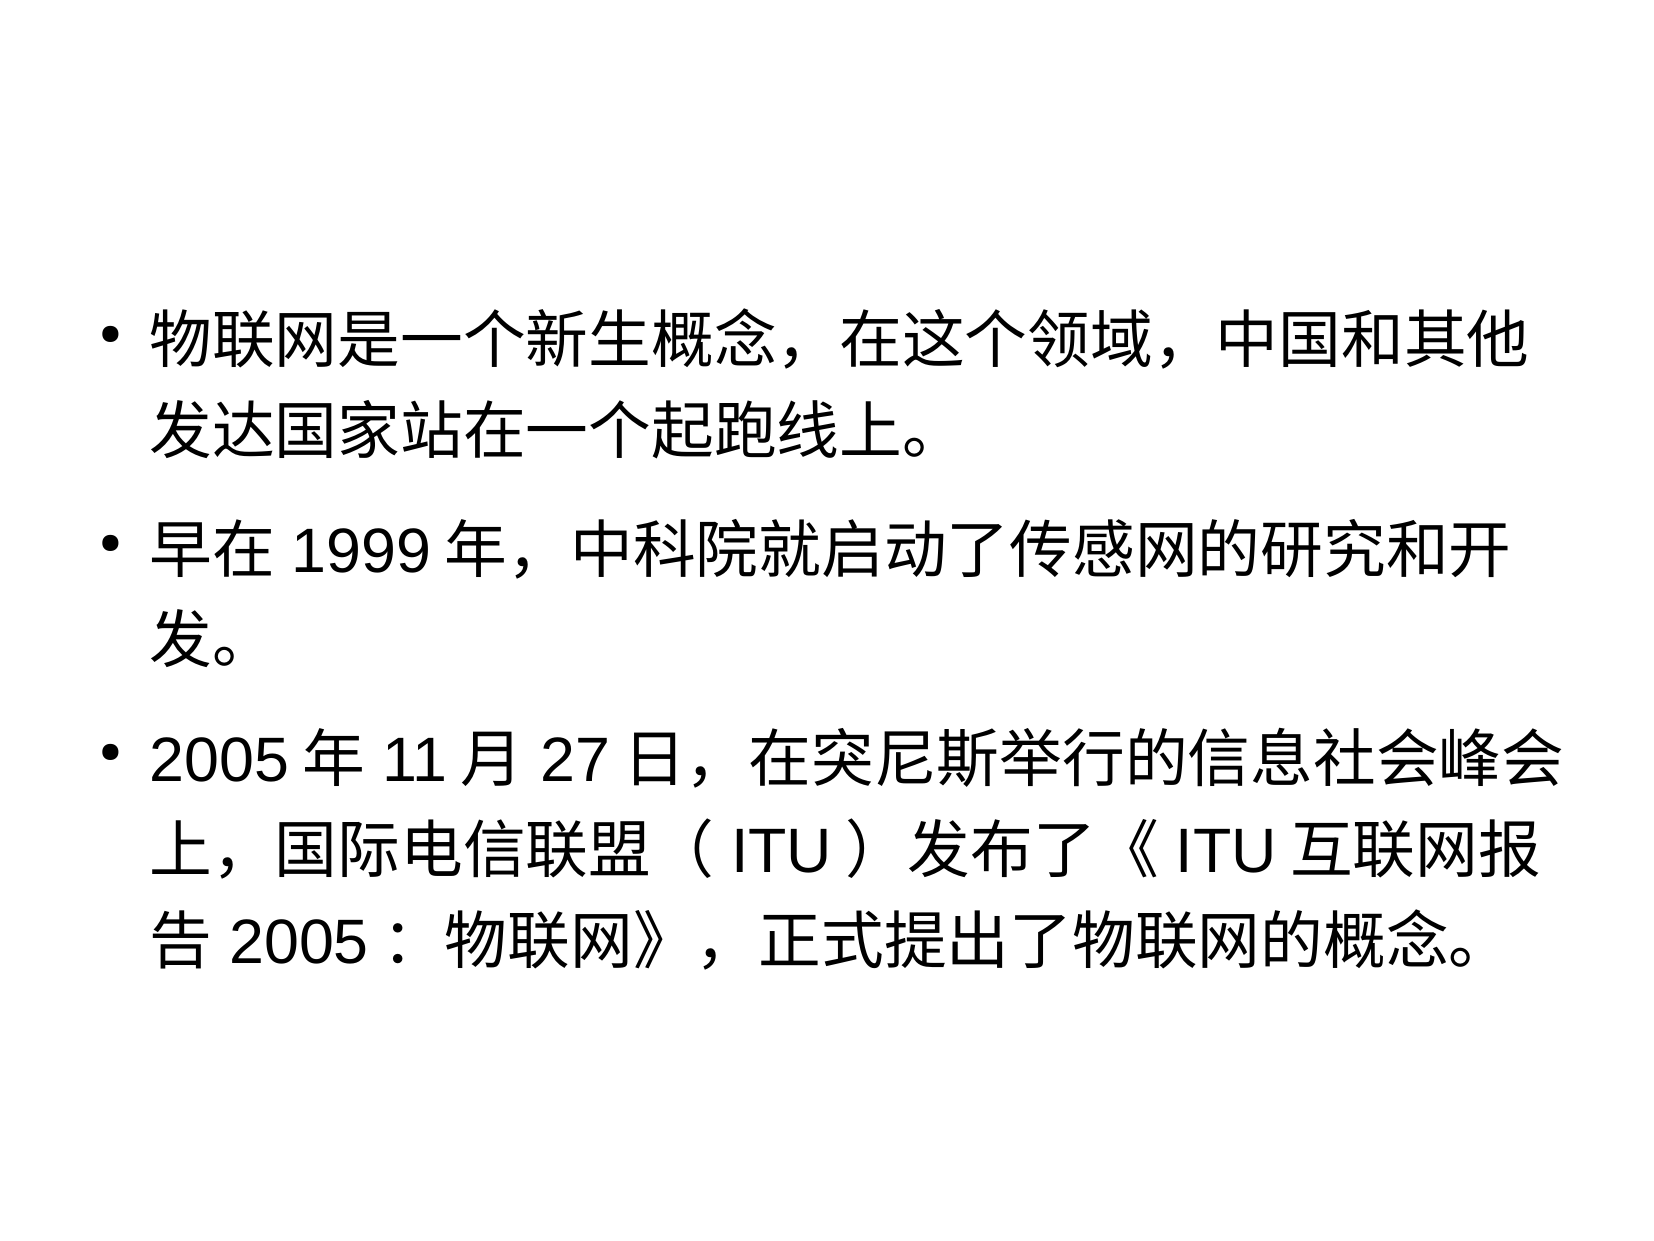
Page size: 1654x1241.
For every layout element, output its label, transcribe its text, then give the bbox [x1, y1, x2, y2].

list 物联网是一个新生概念，在这个领域，中国和其他发达国家站在一个起跑线上。 早在1999年，中科院就启动了传感网的研究和开发。 2005年11月27日，在突尼斯举行的信息社会峰会上，国际电信联盟（ITU）发布了《ITU互联网报告2005：物联网》，正式提出了物联网的概念。 [82, 290, 1571, 1010]
